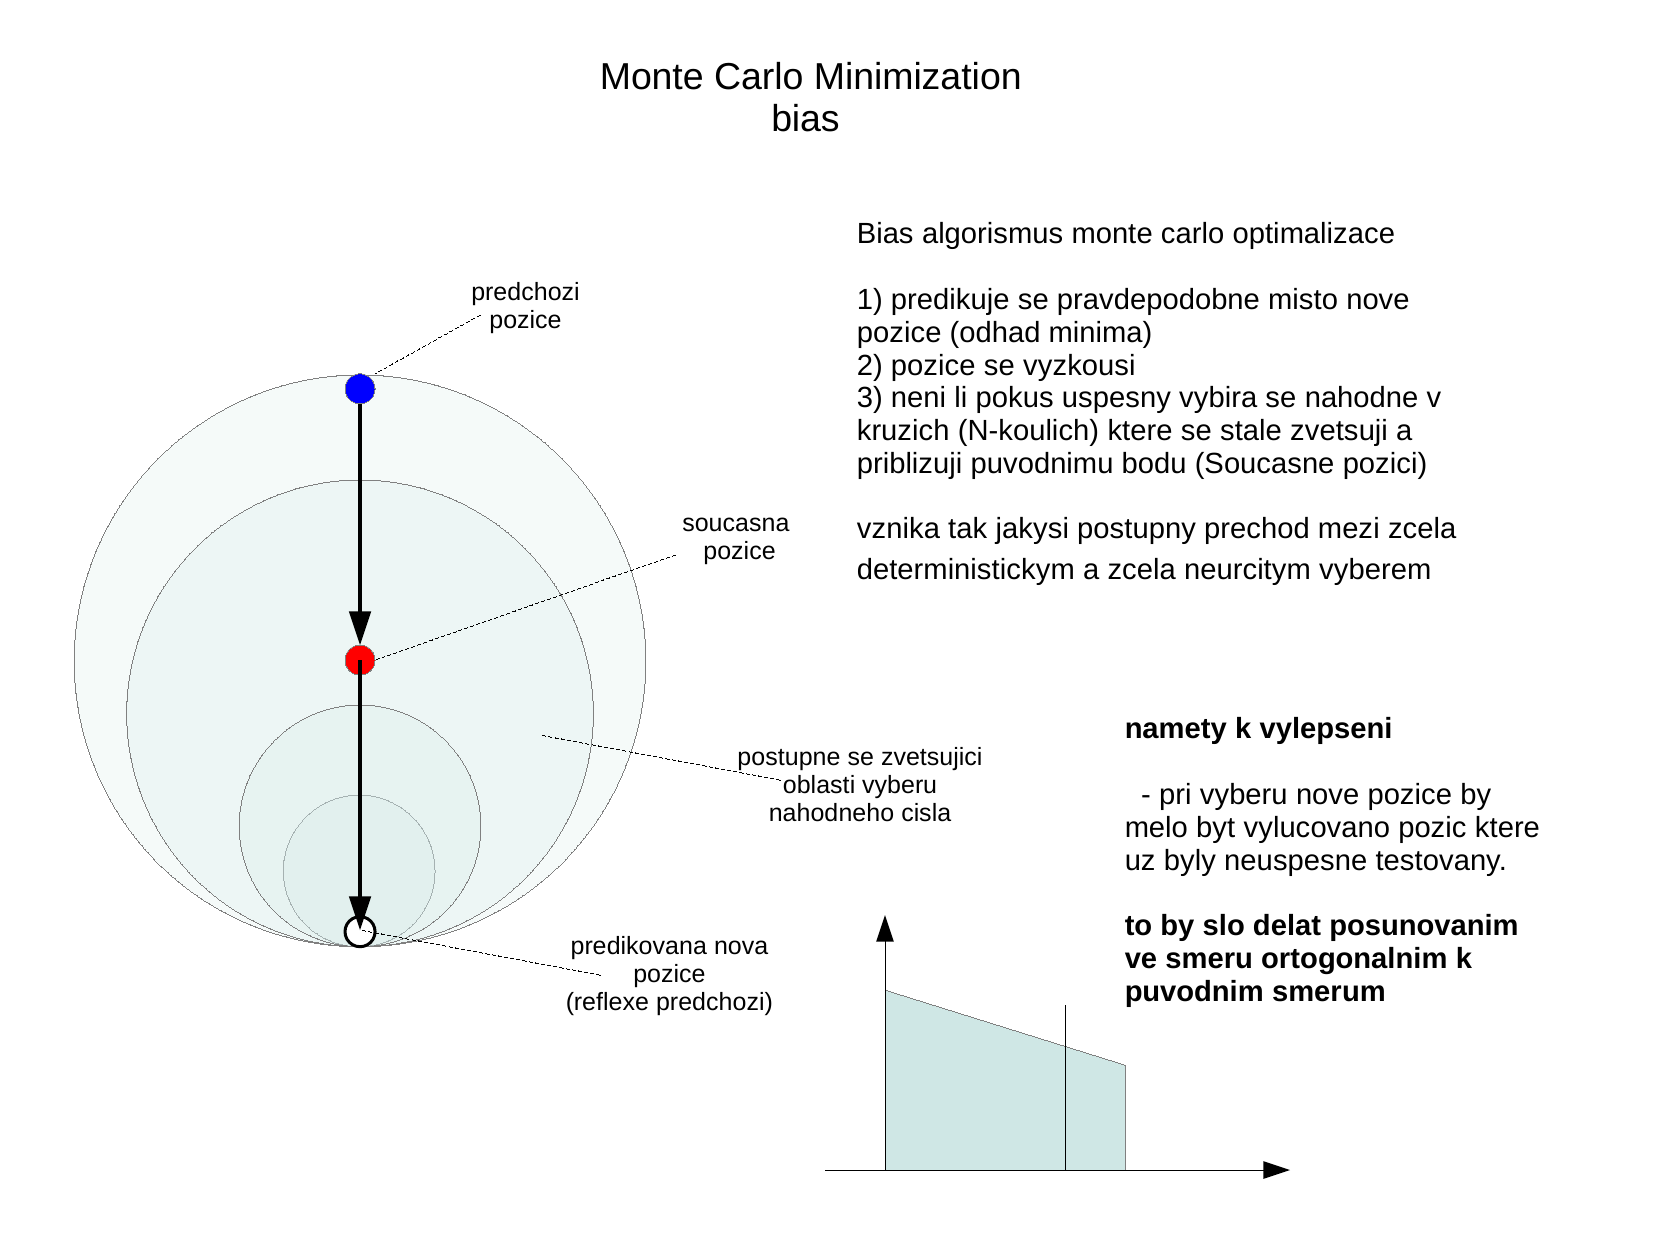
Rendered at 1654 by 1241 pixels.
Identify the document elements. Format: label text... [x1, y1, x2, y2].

text_box postupne se zvetsujici oblasti vyberu nahodneho cisla [715, 735, 1006, 834]
text_box soucasna pozice [591, 501, 881, 601]
text_box namety k vylepseni - pri vyberu nove pozice by melo byt vylucovano pozic ktere uz byly neuspesne testovany. to by slo delat posunovanim ve smeru ortogonalnim k puvodnim smerum [1110, 705, 1561, 1081]
text_box Bias algorismus monte carlo optimalizace 1) predikuje se pravdepodobne misto nove pozice (odhad minima) 2) pozice se vyzkousi 3) neni li pokus uspesny vybira se nahodne v kruzich (N-koulich) ktere se stale zvetsuji a priblizuji puvodnimu bodu (Soucasne pozici) vznika tak jakysi postupny prechod mezi zcela deterministickym a zcela neurcitym vyberem [842, 210, 1516, 595]
text_box [886, 990, 1065, 1170]
text_box [74, 373, 646, 947]
text_box predchozi pozice [380, 270, 671, 370]
text_box [1066, 1046, 1126, 1170]
text_box predikovana nova pozice (reflexe predchozi) [525, 924, 815, 1024]
text_box Monte Carlo Minimization bias [585, 48, 1037, 147]
